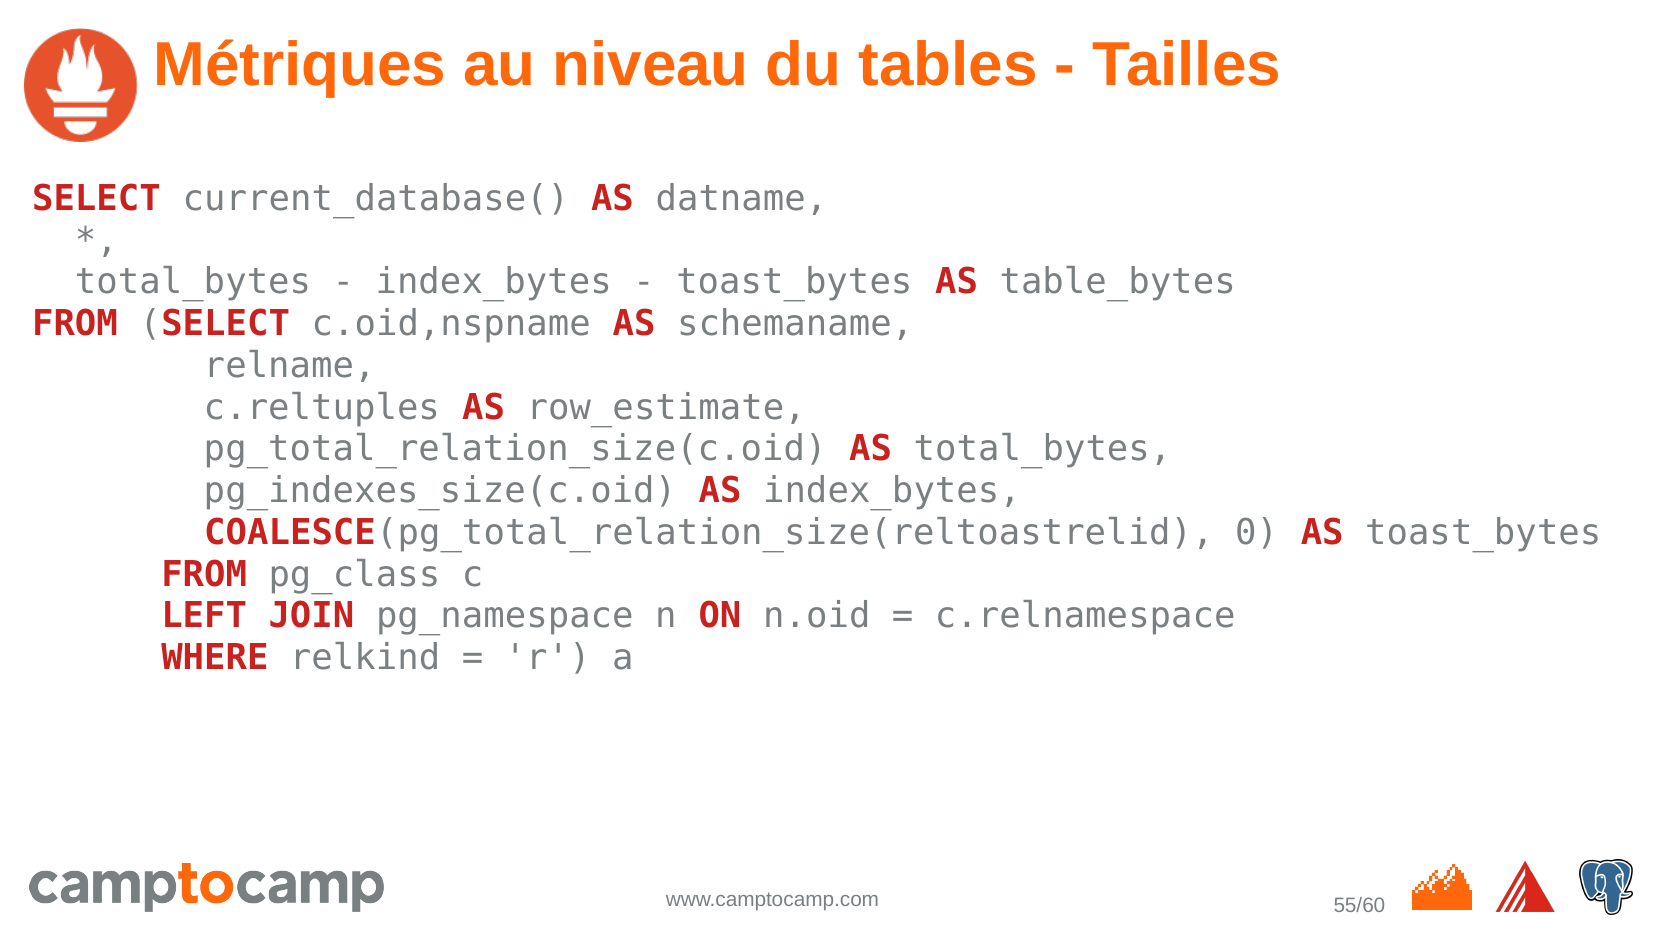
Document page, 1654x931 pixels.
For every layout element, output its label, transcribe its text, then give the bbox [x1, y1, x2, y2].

picture [1412, 864, 1472, 910]
picture [24, 28, 139, 142]
title Métriques au niveau du tables - Tailles [153, 29, 1601, 156]
picture [1495, 856, 1556, 917]
list SELECT current_database() AS datname, *, total_bytes - index_bytes - toast_bytes AS table_bytes FROM (SELECT c.oid,nspname AS schemaname, relname, c.reltuples AS row_estimate, pg_total_relation_size(c.oid) AS total_bytes, pg_indexes_size(c.oid) AS index_bytes, COALESCE(pg_total_relation_size(reltoastrelid), 0) AS toast_bytes FROM pg_class c LEFT JOIN pg_namespace n ON n.oid = c.relnamespace WHERE relkind = 'r') a [32, 177, 1627, 680]
picture [29, 863, 384, 912]
picture [1579, 859, 1633, 915]
